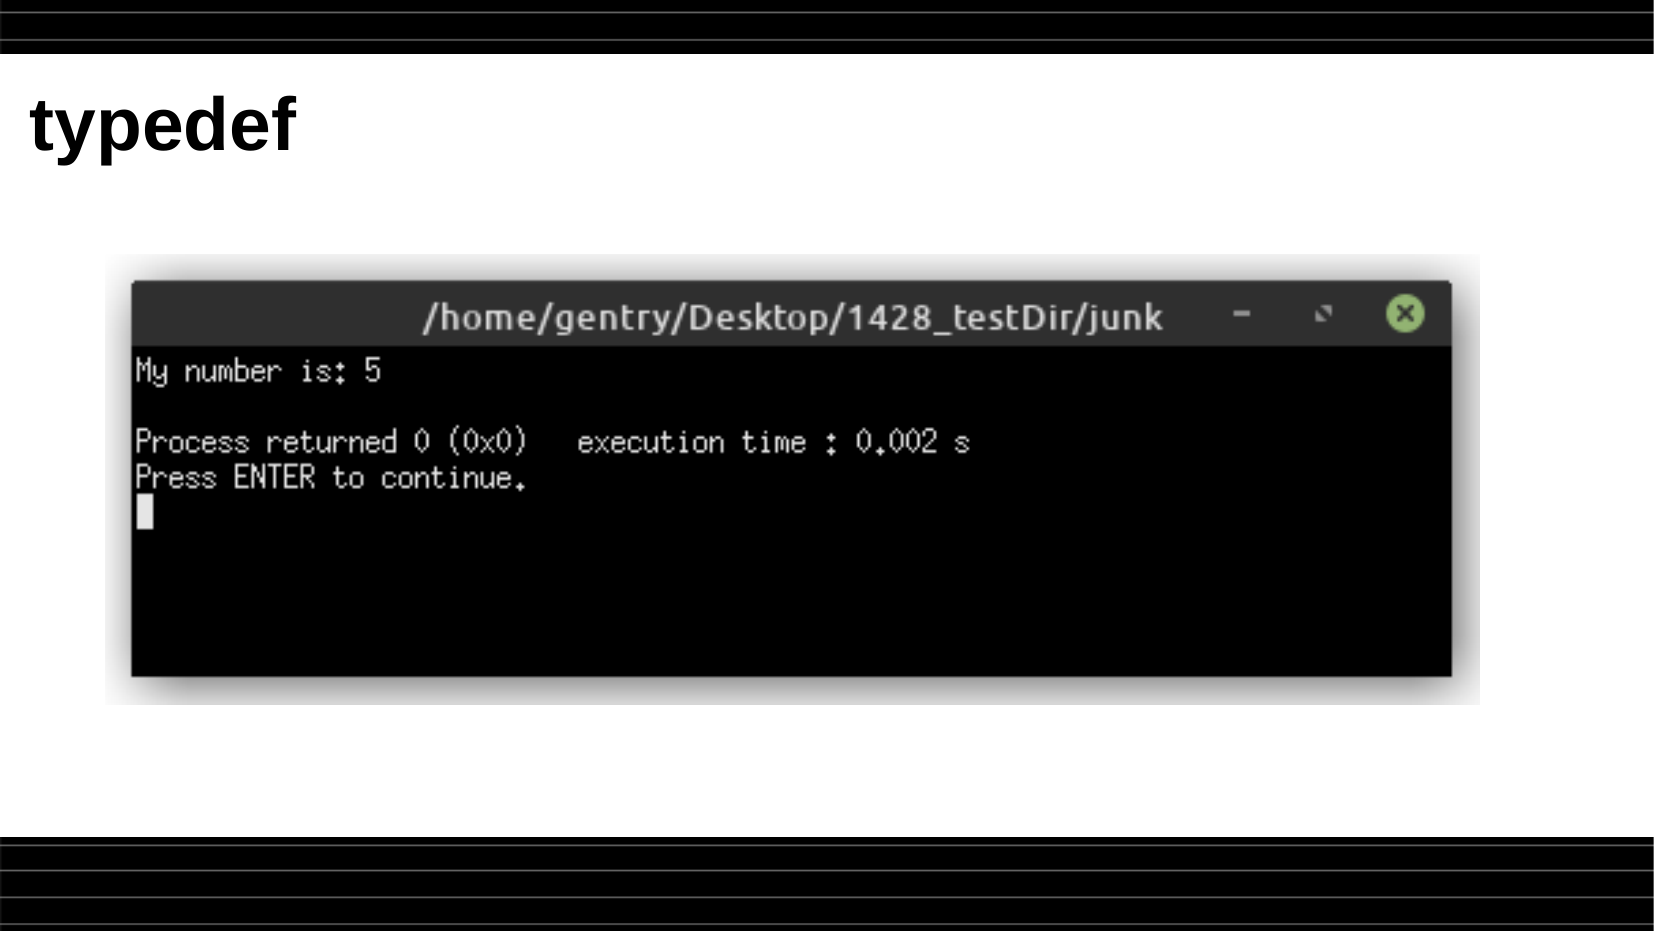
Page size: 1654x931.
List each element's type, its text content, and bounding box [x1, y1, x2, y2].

picture [105, 254, 1480, 706]
text_box typedef [15, 75, 1546, 174]
picture [0, 0, 1654, 54]
picture [0, 837, 1654, 931]
